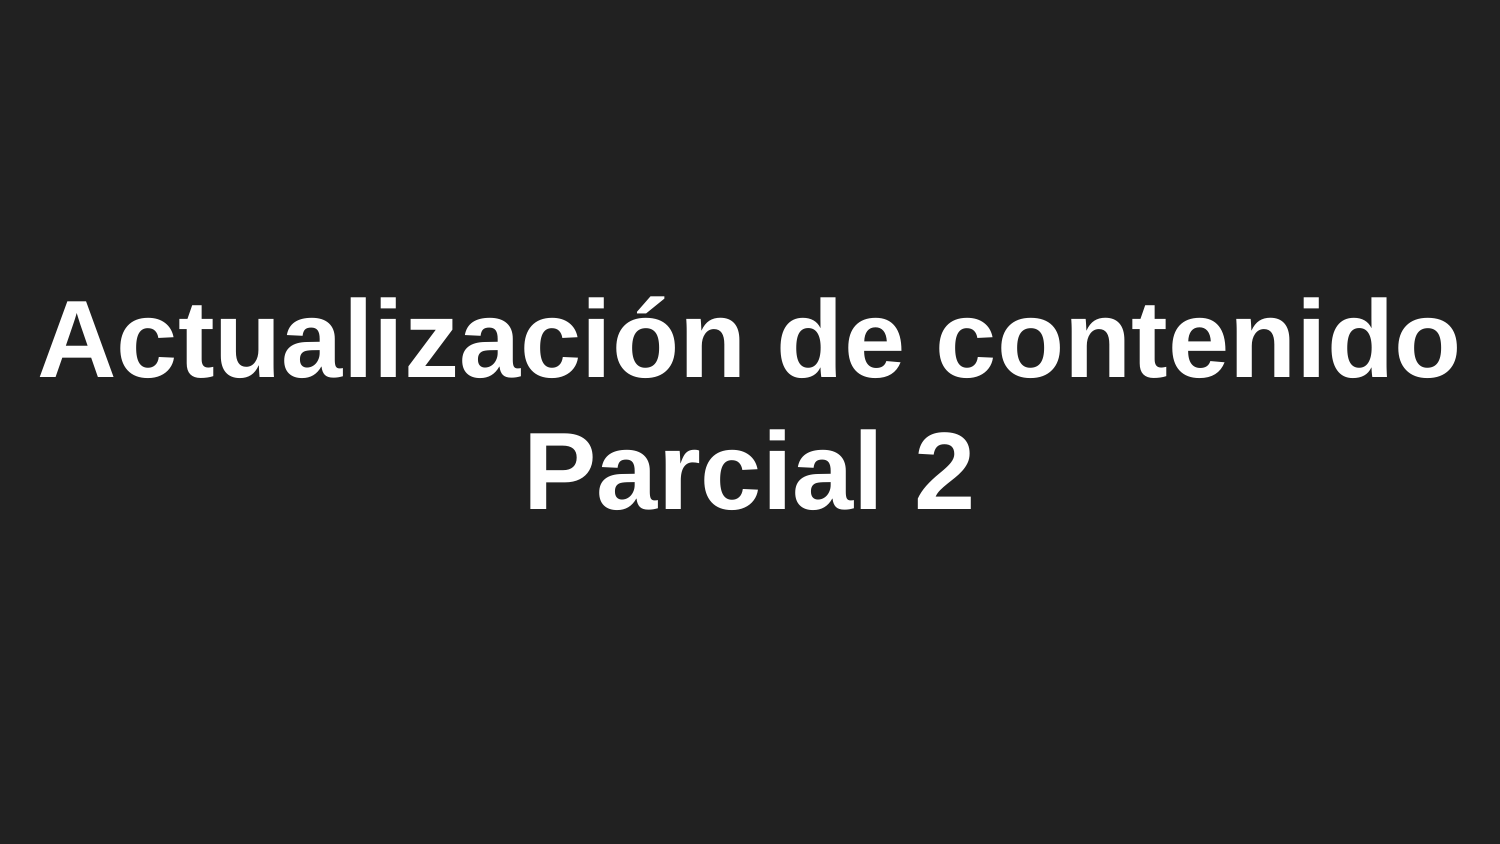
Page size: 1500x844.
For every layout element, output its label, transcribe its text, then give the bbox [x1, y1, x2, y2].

title Actualización de contenido Parcial 2 [22, 297, 1478, 547]
